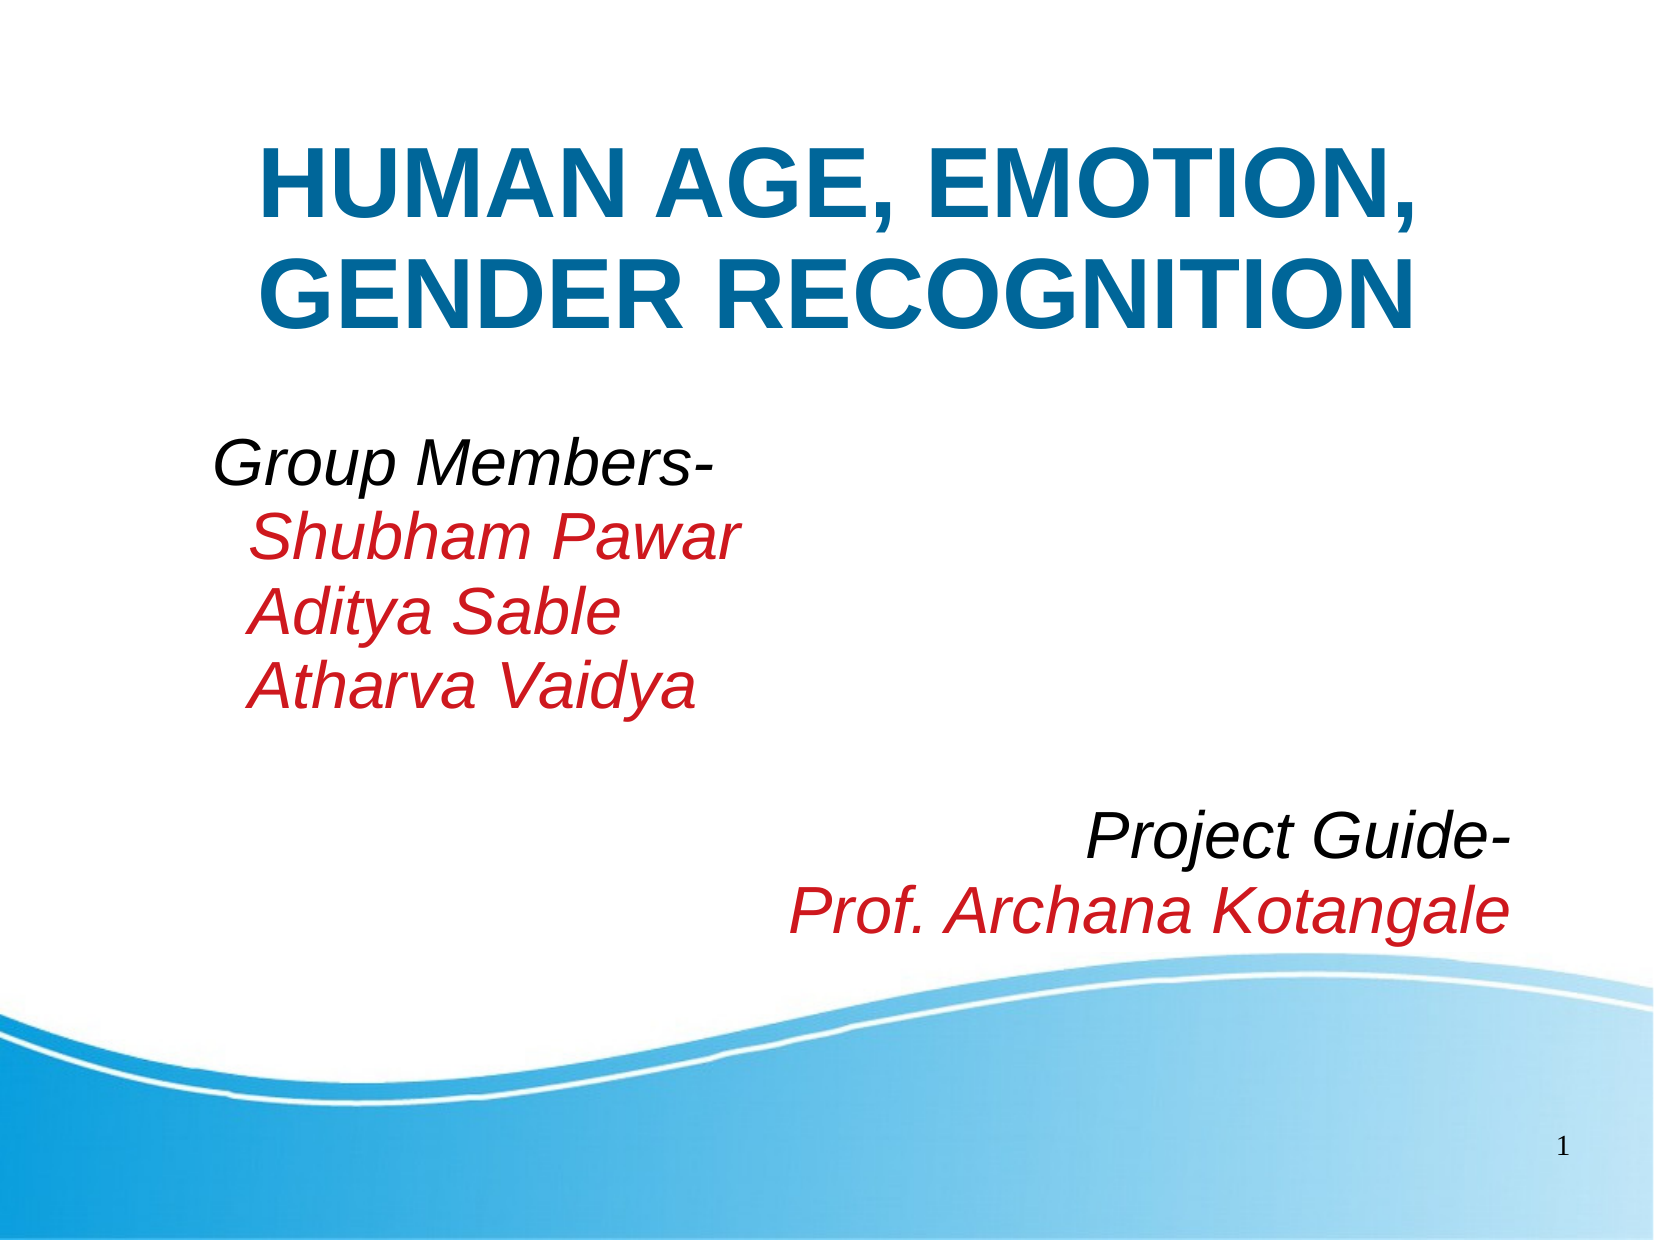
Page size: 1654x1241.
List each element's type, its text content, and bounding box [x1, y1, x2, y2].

title HUMAN AGE, EMOTION, GENDER RECOGNITION [94, 70, 1583, 407]
picture [0, 952, 1654, 1240]
subtitle Group Members- Shubham Pawar Aditya Sable Atharva Vaidya Project Guide- Prof. Archana Kotangale [212, 276, 1512, 1172]
